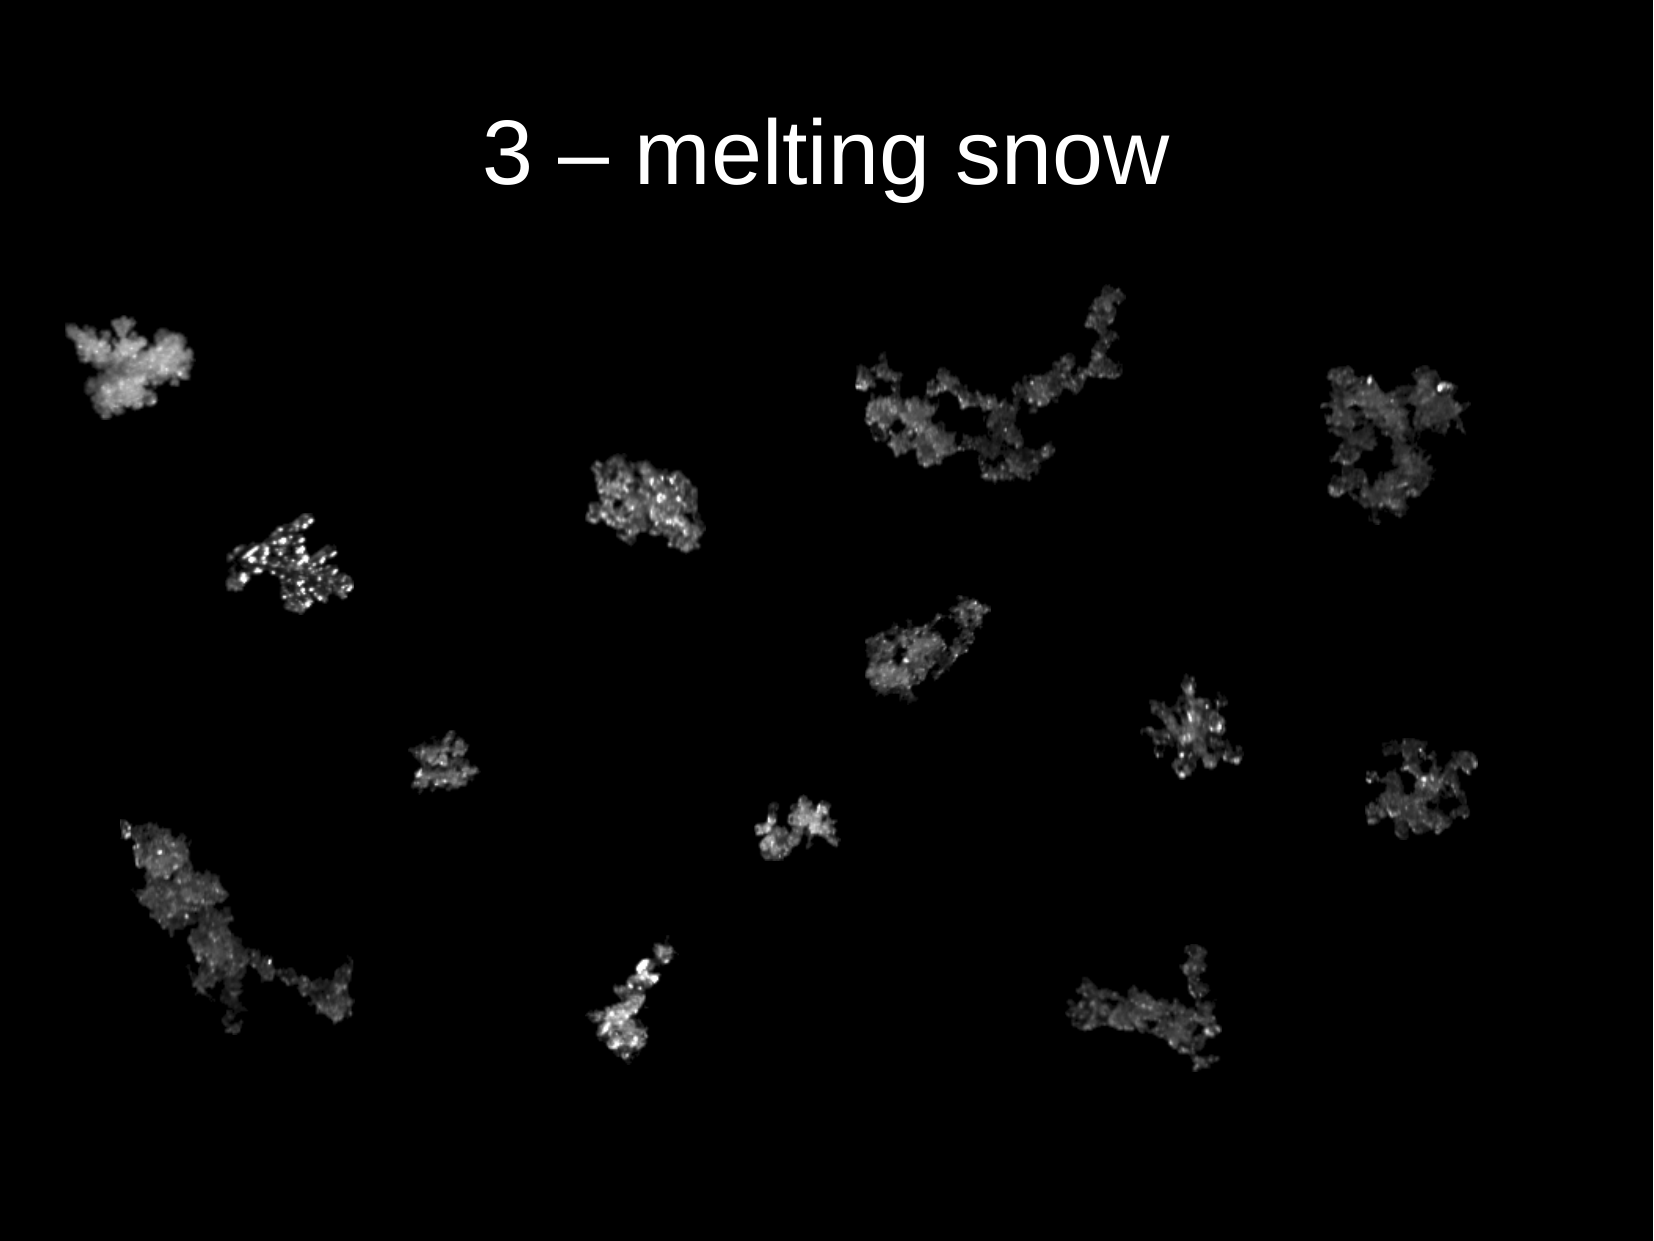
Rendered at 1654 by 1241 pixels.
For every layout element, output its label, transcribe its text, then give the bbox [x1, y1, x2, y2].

picture [65, 315, 196, 421]
picture [408, 730, 481, 796]
picture [754, 794, 841, 861]
picture [585, 935, 679, 1066]
picture [1365, 738, 1478, 841]
picture [1320, 365, 1471, 526]
picture [585, 453, 706, 556]
picture [865, 595, 991, 706]
picture [225, 513, 354, 616]
picture [1065, 944, 1222, 1072]
picture [120, 819, 355, 1036]
picture [855, 284, 1126, 485]
picture [1140, 673, 1244, 781]
title 3 – melting snow [82, 49, 1571, 257]
